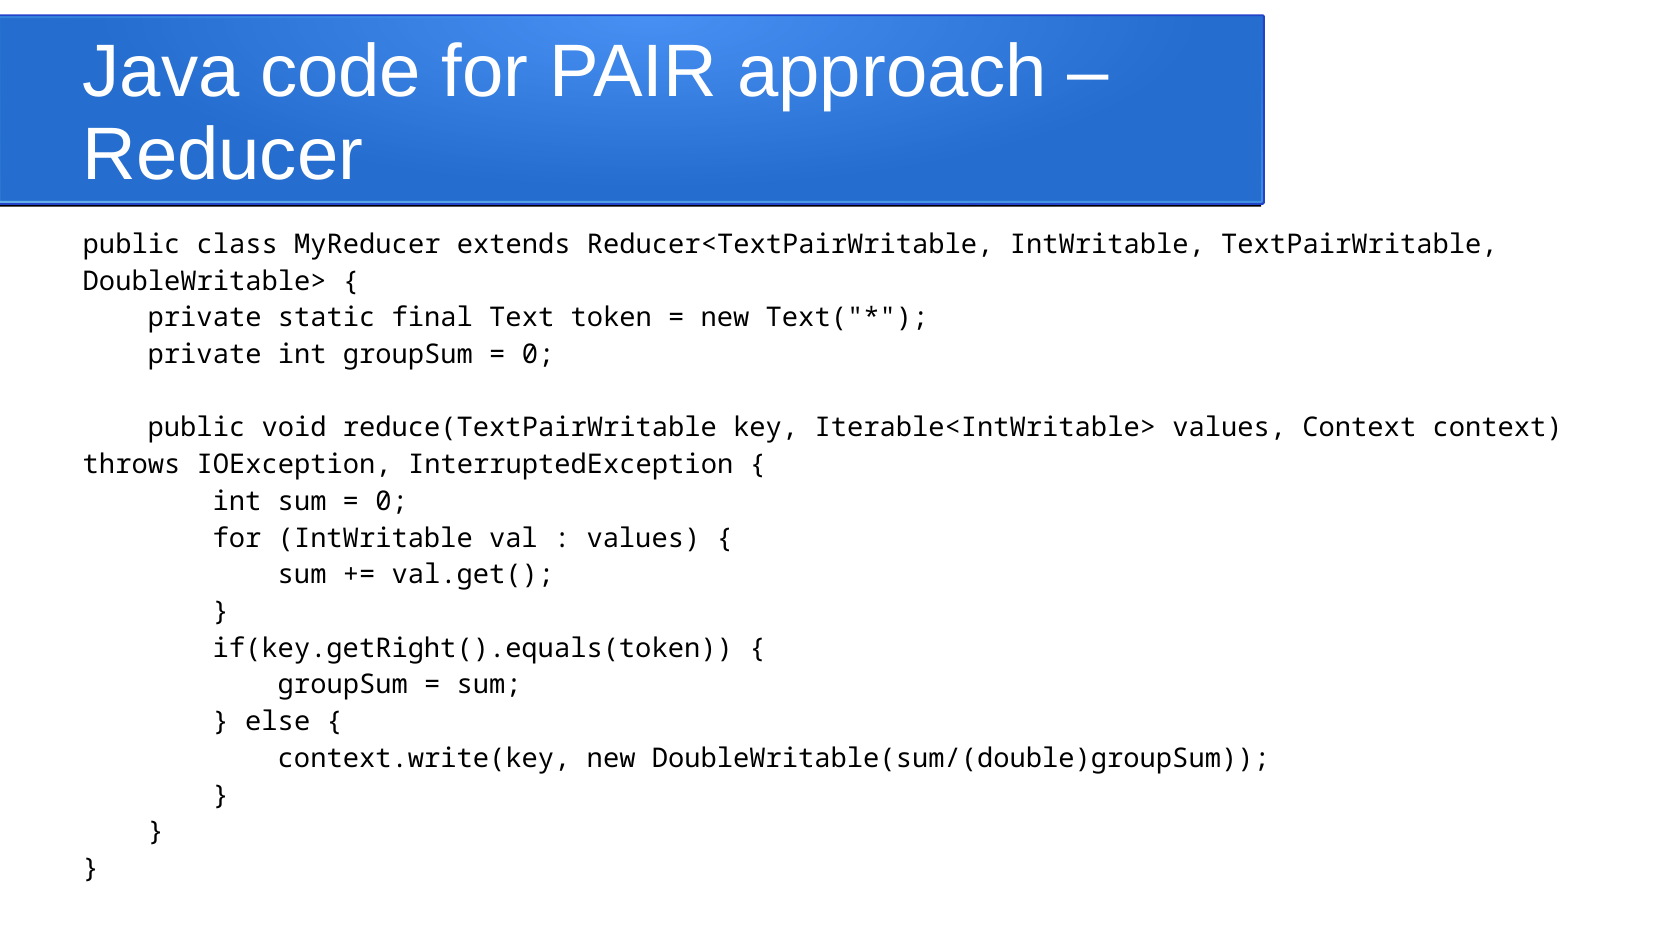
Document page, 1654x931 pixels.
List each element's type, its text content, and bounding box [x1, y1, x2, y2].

title Java code for PAIR approach – Reducer [82, 29, 1235, 196]
list public class MyReducer extends Reducer<TextPairWritable, IntWritable, TextPairWritable, DoubleWritable> { private static final Text token = new Text("*"); private int groupSum = 0; public void reduce(TextPairWritable key, Iterable<IntWritable> values, Context context) throws IOException, InterruptedException { int sum = 0; for (IntWritable val : values) { sum += val.get(); } if(key.getRight().equals(token)) { groupSum = sum; } else { context.write(key, new DoubleWritable(sum/(double)groupSum)); } } } [82, 224, 1571, 901]
